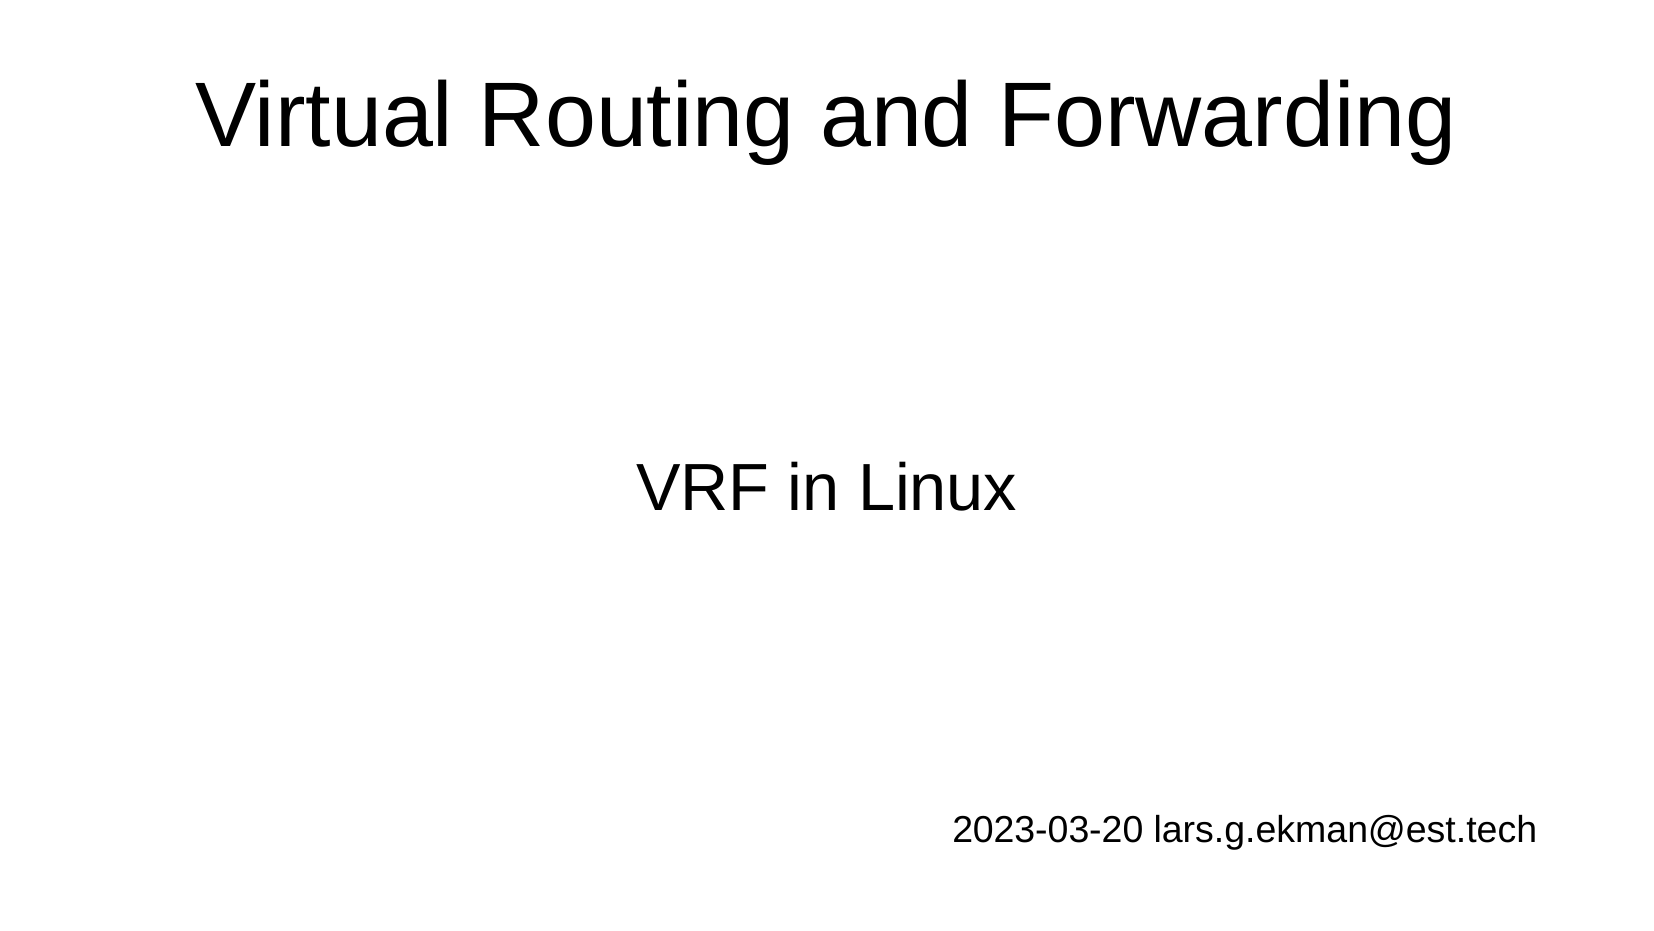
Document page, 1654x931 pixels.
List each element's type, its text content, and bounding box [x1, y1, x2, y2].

subtitle VRF in Linux [82, 217, 1571, 758]
title Virtual Routing and Forwarding [82, 37, 1571, 193]
text_box 2023-03-20 lars.g.ekman@est.tech [937, 801, 1613, 863]
